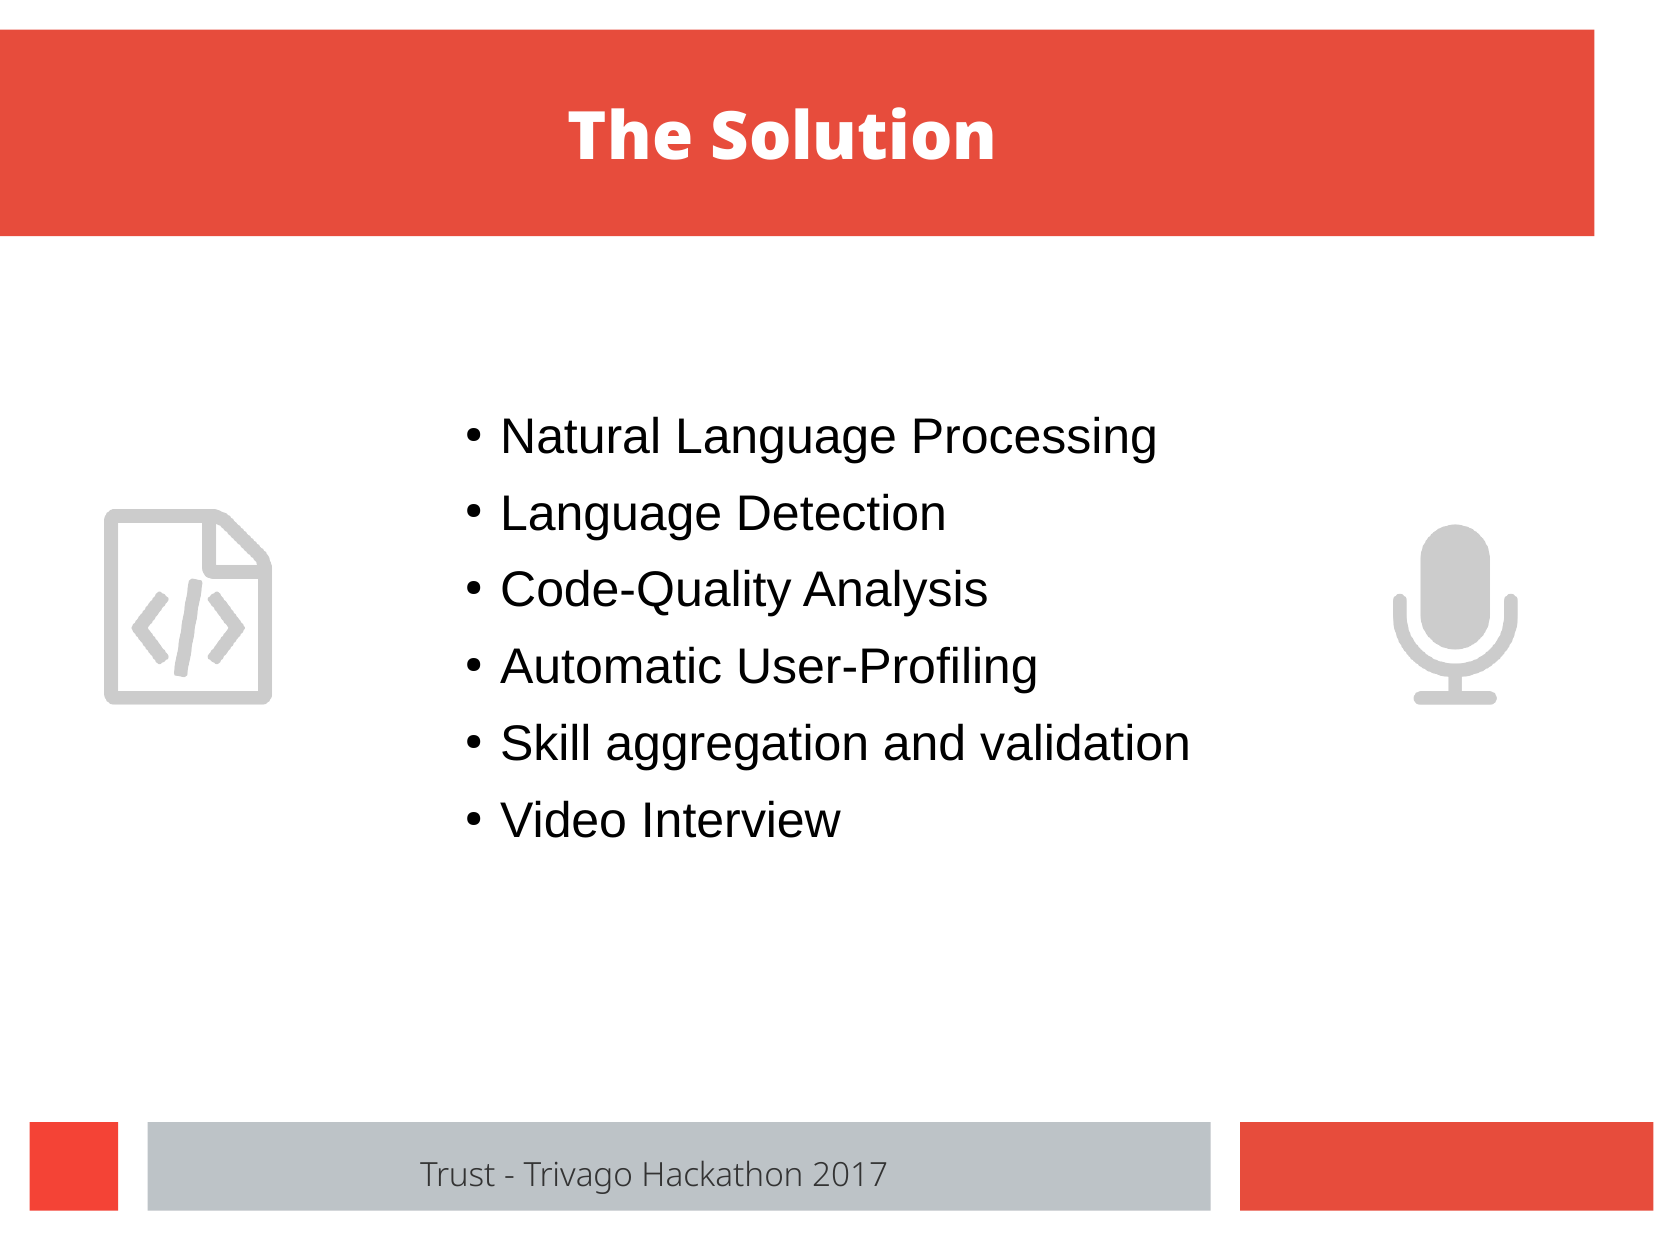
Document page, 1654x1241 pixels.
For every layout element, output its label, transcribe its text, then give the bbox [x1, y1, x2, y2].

picture [90, 510, 286, 706]
text_box Natural Language Processing Language Detection Code-Quality Analysis Automatic User-Profiling Skill aggregation and validation Video Interview [450, 400, 1246, 856]
title The Solution [15, 60, 1551, 208]
text_box Trust - Trivago Hackathon 2017 [420, 1150, 969, 1196]
picture [1365, 525, 1546, 706]
